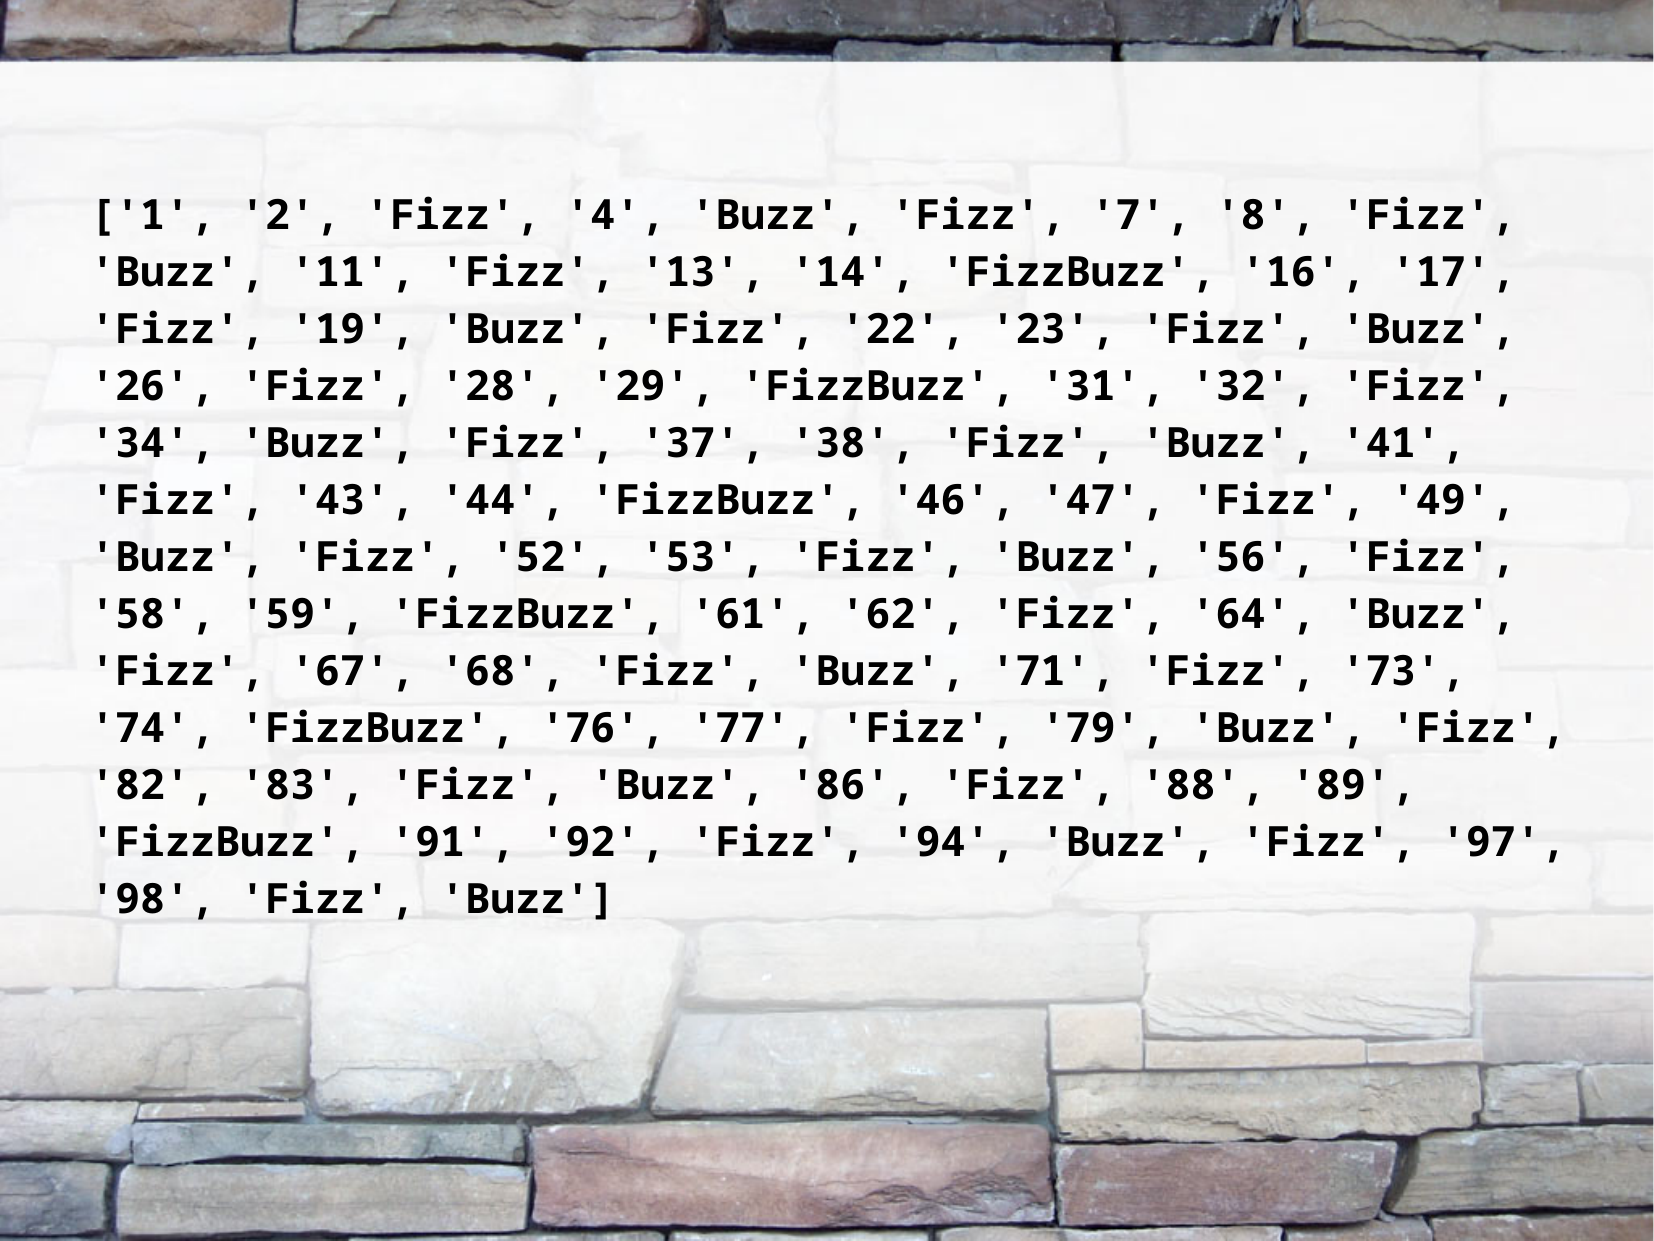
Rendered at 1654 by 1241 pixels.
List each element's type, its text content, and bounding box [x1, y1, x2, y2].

subtitle ['1', '2', 'Fizz', '4', 'Buzz', 'Fizz', '7', '8', 'Fizz', 'Buzz', '11', 'Fizz', '13', '14', 'FizzBuzz', '16', '17', 'Fizz', '19', 'Buzz', 'Fizz', '22', '23', 'Fizz', 'Buzz', '26', 'Fizz', '28', '29', 'FizzBuzz', '31', '32', 'Fizz', '34', 'Buzz', 'Fizz', '37', '38', 'Fizz', 'Buzz', '41', 'Fizz', '43', '44', 'FizzBuzz', '46', '47', 'Fizz', '49', 'Buzz', 'Fizz', '52', '53', 'Fizz', 'Buzz', '56', 'Fizz', '58', '59', 'FizzBuzz', '61', '62', 'Fizz', '64', 'Buzz', 'Fizz', '67', '68', 'Fizz', 'Buzz', '71', 'Fizz', '73', '74', 'FizzBuzz', '76', '77', 'Fizz', '79', 'Buzz', 'Fizz', '82', '83', 'Fizz', 'Buzz', '86', 'Fizz', '88', '89', 'FizzBuzz', '91', '92', 'Fizz', '94', 'Buzz', 'Fizz', '97', '98', 'Fizz', 'Buzz'] [90, 45, 1571, 1066]
picture [0, 0, 1654, 1241]
